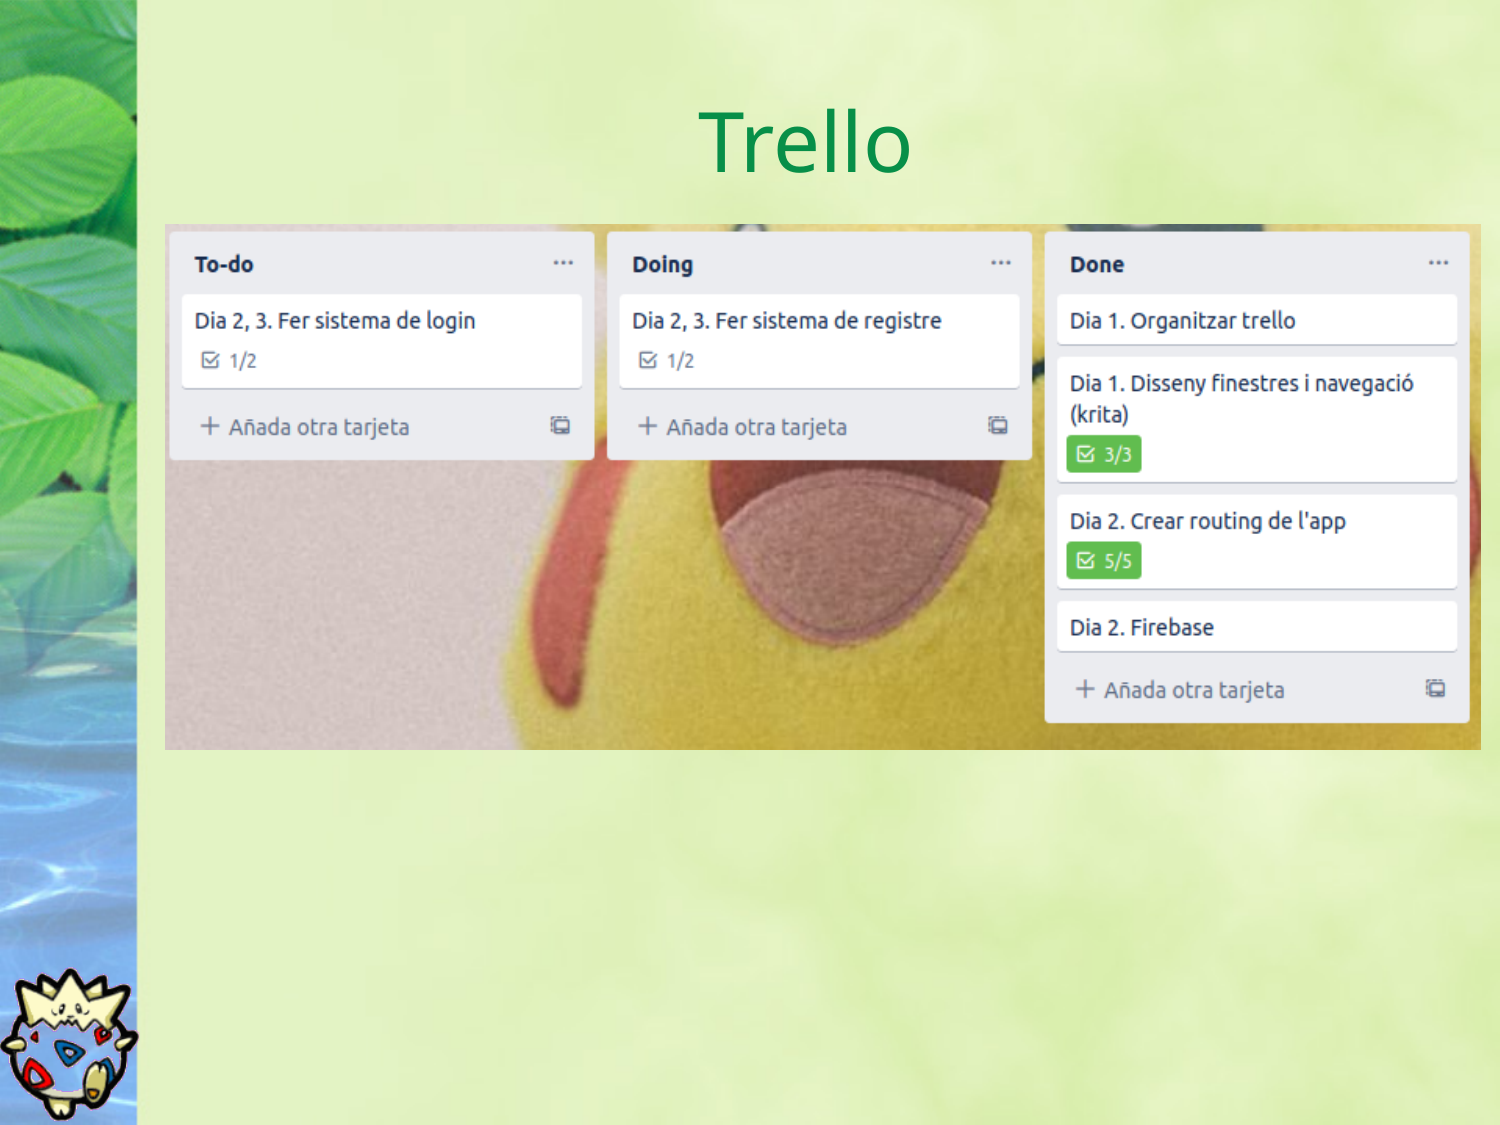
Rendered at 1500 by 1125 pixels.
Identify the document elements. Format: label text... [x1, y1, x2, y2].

picture [0, 0, 1500, 1125]
title Trello [187, 45, 1425, 224]
